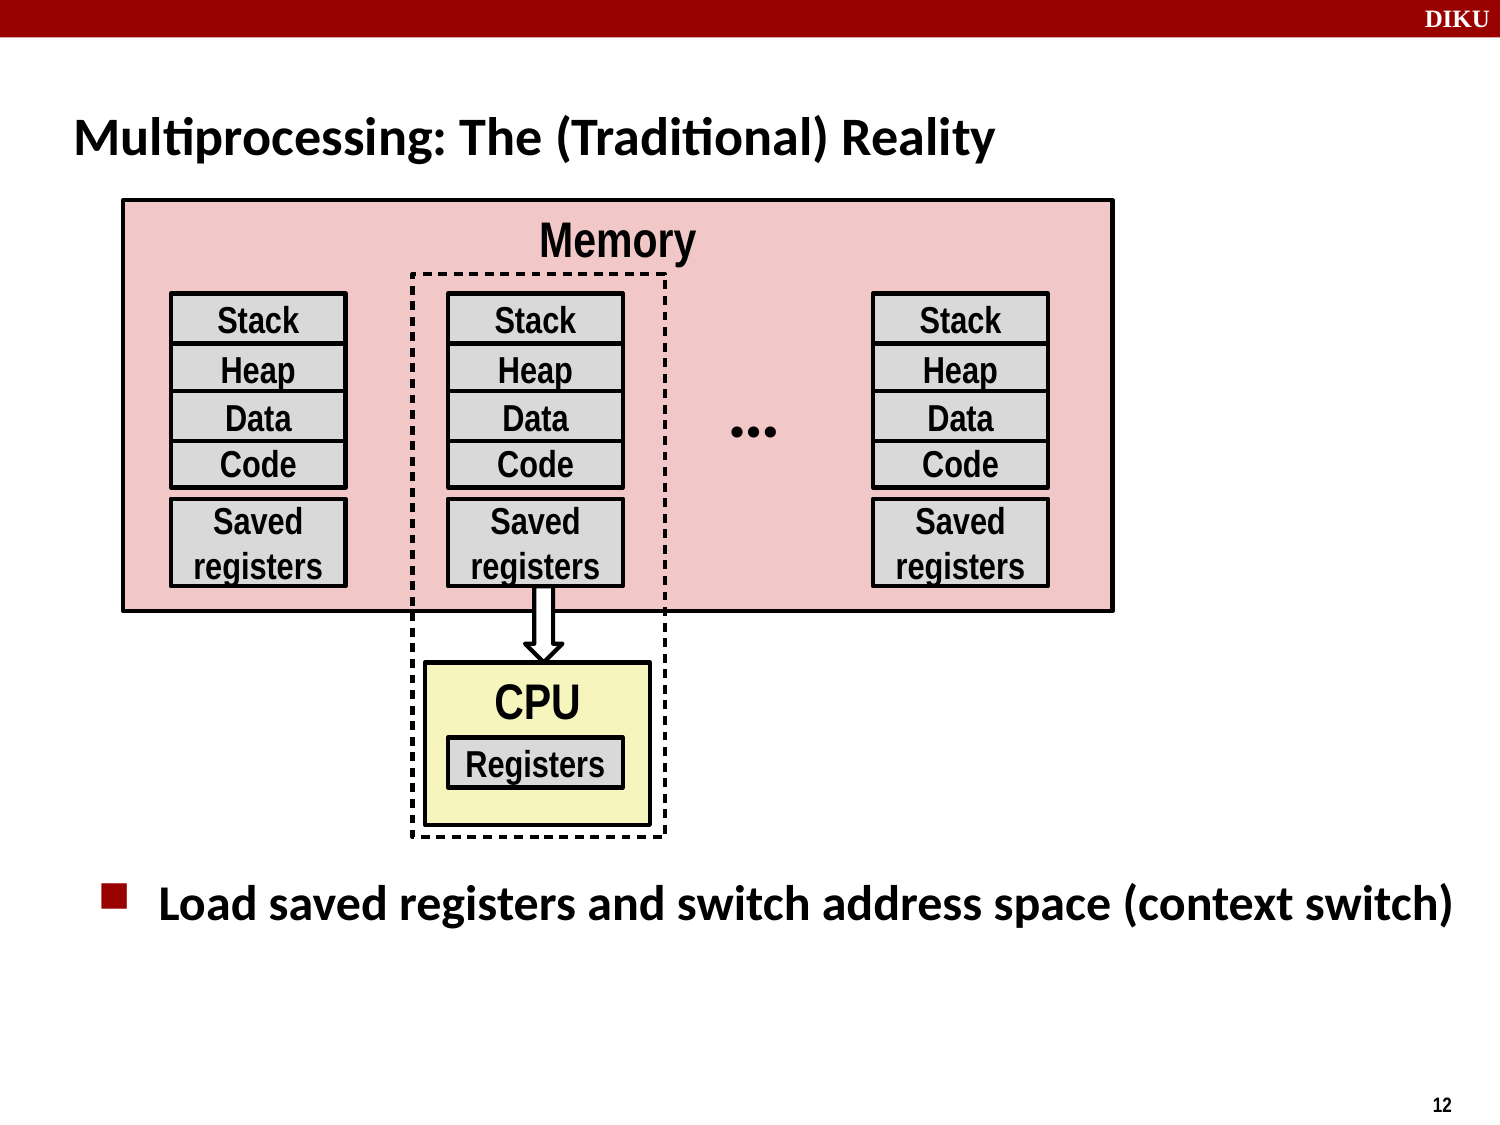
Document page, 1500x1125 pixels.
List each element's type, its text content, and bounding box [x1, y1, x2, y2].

text_box Code [447, 441, 623, 488]
text_box Saved registers [872, 498, 1048, 587]
text_box Stack [872, 293, 1048, 343]
text_box Stack [447, 293, 623, 343]
text_box Code [872, 441, 1048, 488]
text_box Data [447, 390, 623, 441]
text_box Heap [170, 343, 346, 390]
text_box Data [170, 390, 346, 441]
text_box Data [872, 390, 1048, 441]
list Load saved registers and switch address space (context switch) [87, 862, 1488, 950]
text_box Saved registers [447, 498, 623, 587]
text_box … [712, 355, 796, 460]
text_box Heap [985, 366, 992, 380]
text_box Stack [170, 293, 346, 343]
text_box [525, 586, 563, 663]
text_box Heap [447, 343, 623, 390]
text_box Heap [560, 366, 567, 380]
text_box Memory [123, 199, 1113, 612]
text_box Heap [872, 343, 1048, 390]
text_box CPU [424, 662, 650, 825]
text_box Registers [447, 737, 623, 788]
text_box Saved registers [170, 498, 346, 587]
text_box Heap [282, 366, 289, 380]
title Multiprocessing: The (Traditional) Reality [58, 71, 1450, 197]
text_box Code [170, 441, 346, 488]
